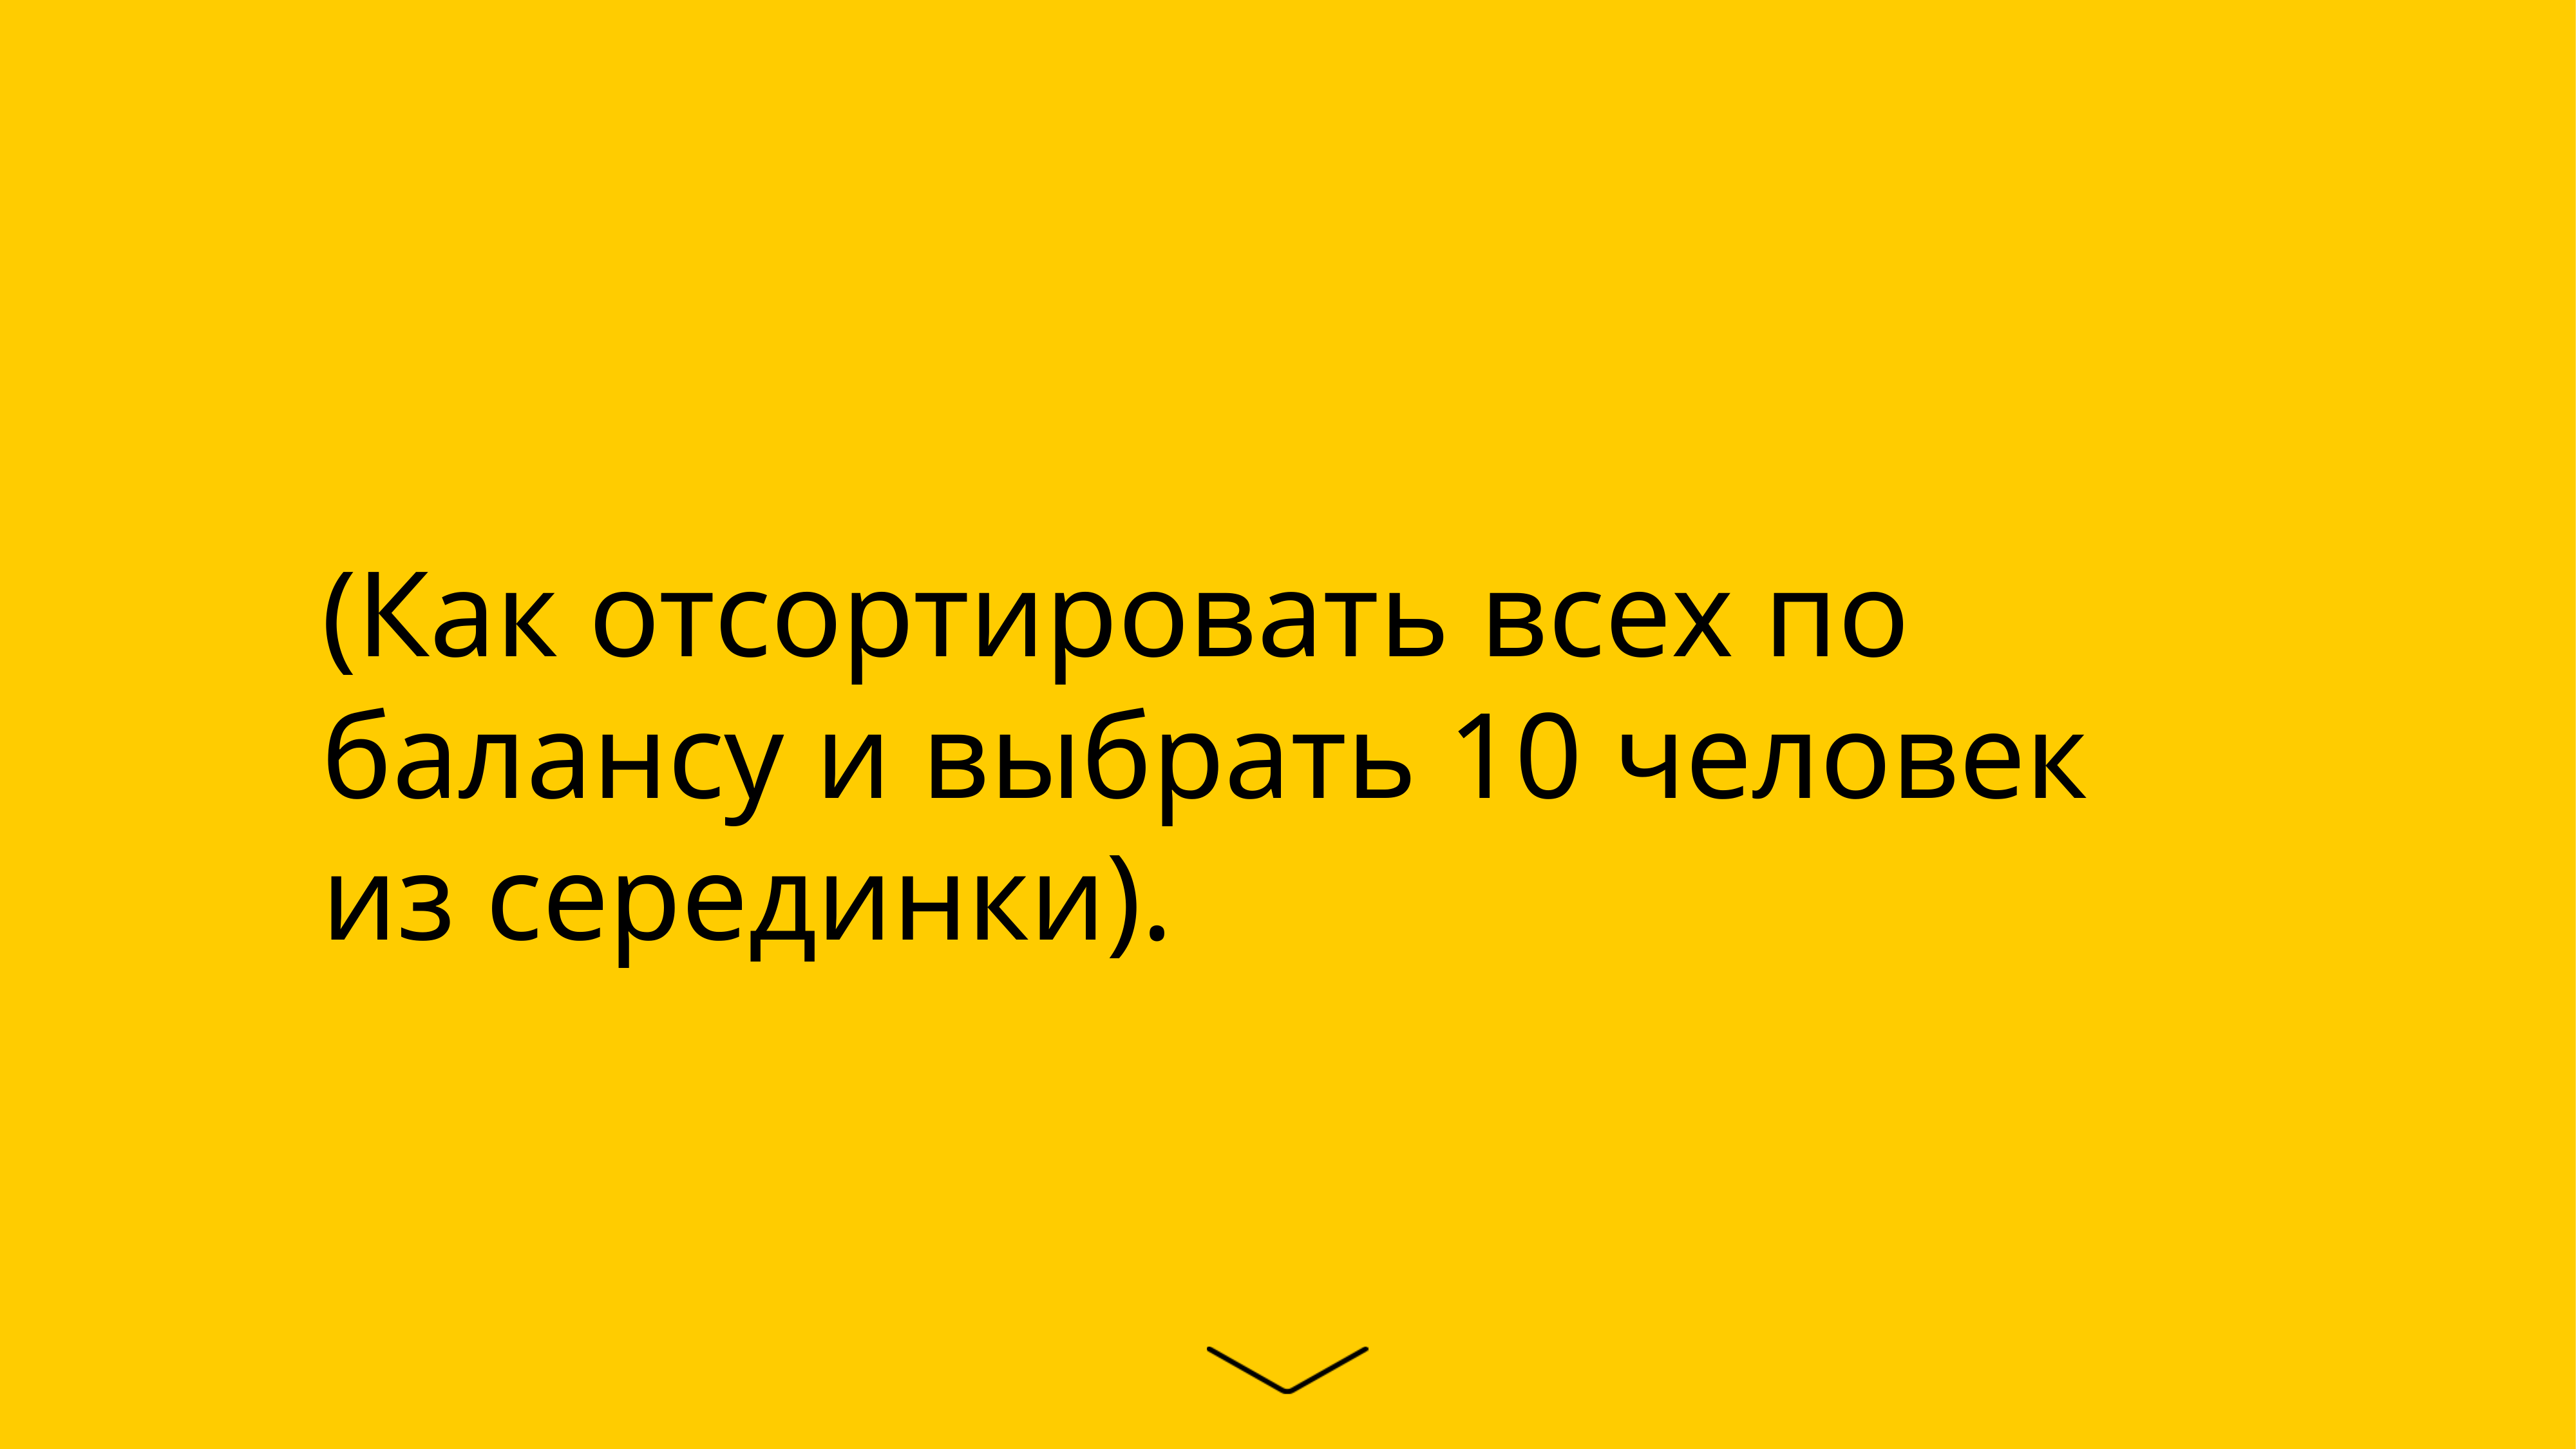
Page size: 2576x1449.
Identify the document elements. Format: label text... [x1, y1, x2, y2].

picture [1207, 1347, 1368, 1396]
title (Как отсортировать всех по балансу и выбрать 10 человек из серединки). [321, 429, 2253, 1074]
